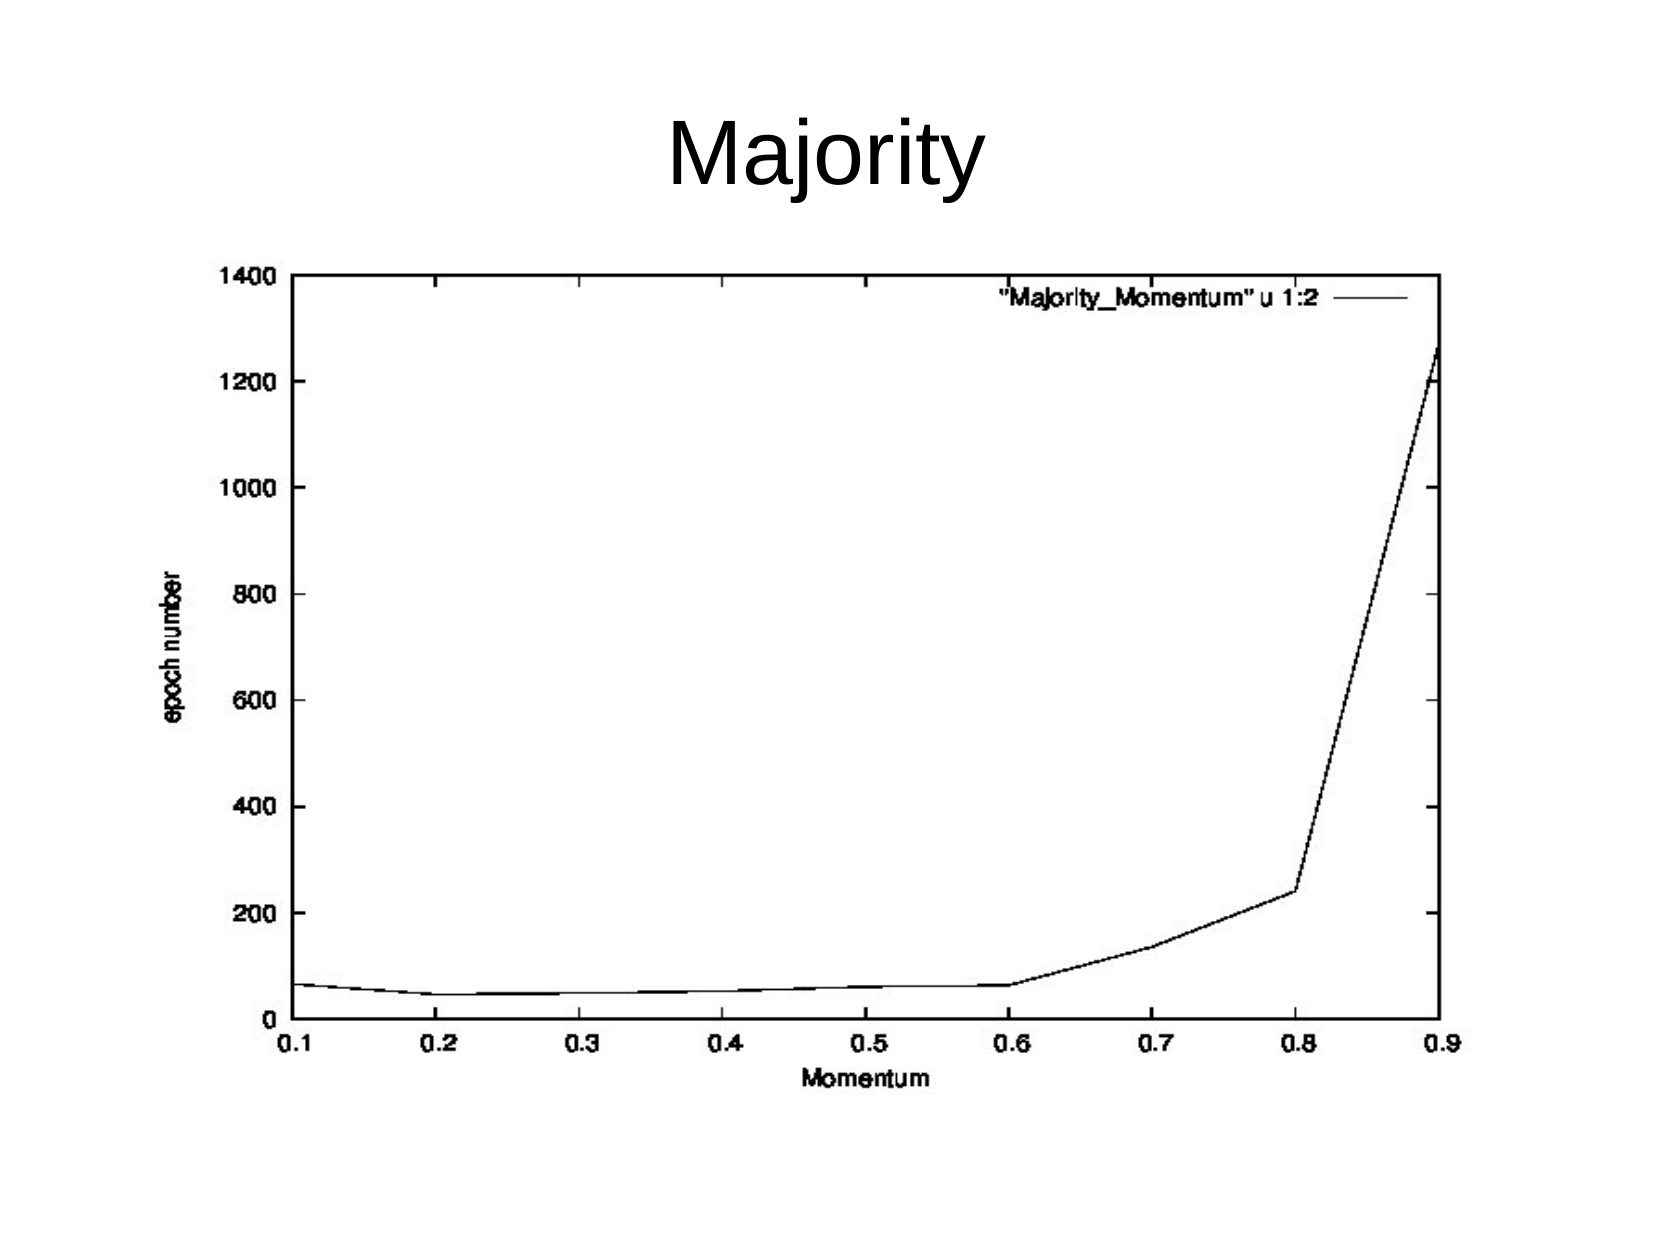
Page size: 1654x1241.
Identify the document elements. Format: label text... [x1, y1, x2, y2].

title Majority [82, 49, 1571, 257]
picture [150, 247, 1486, 1096]
